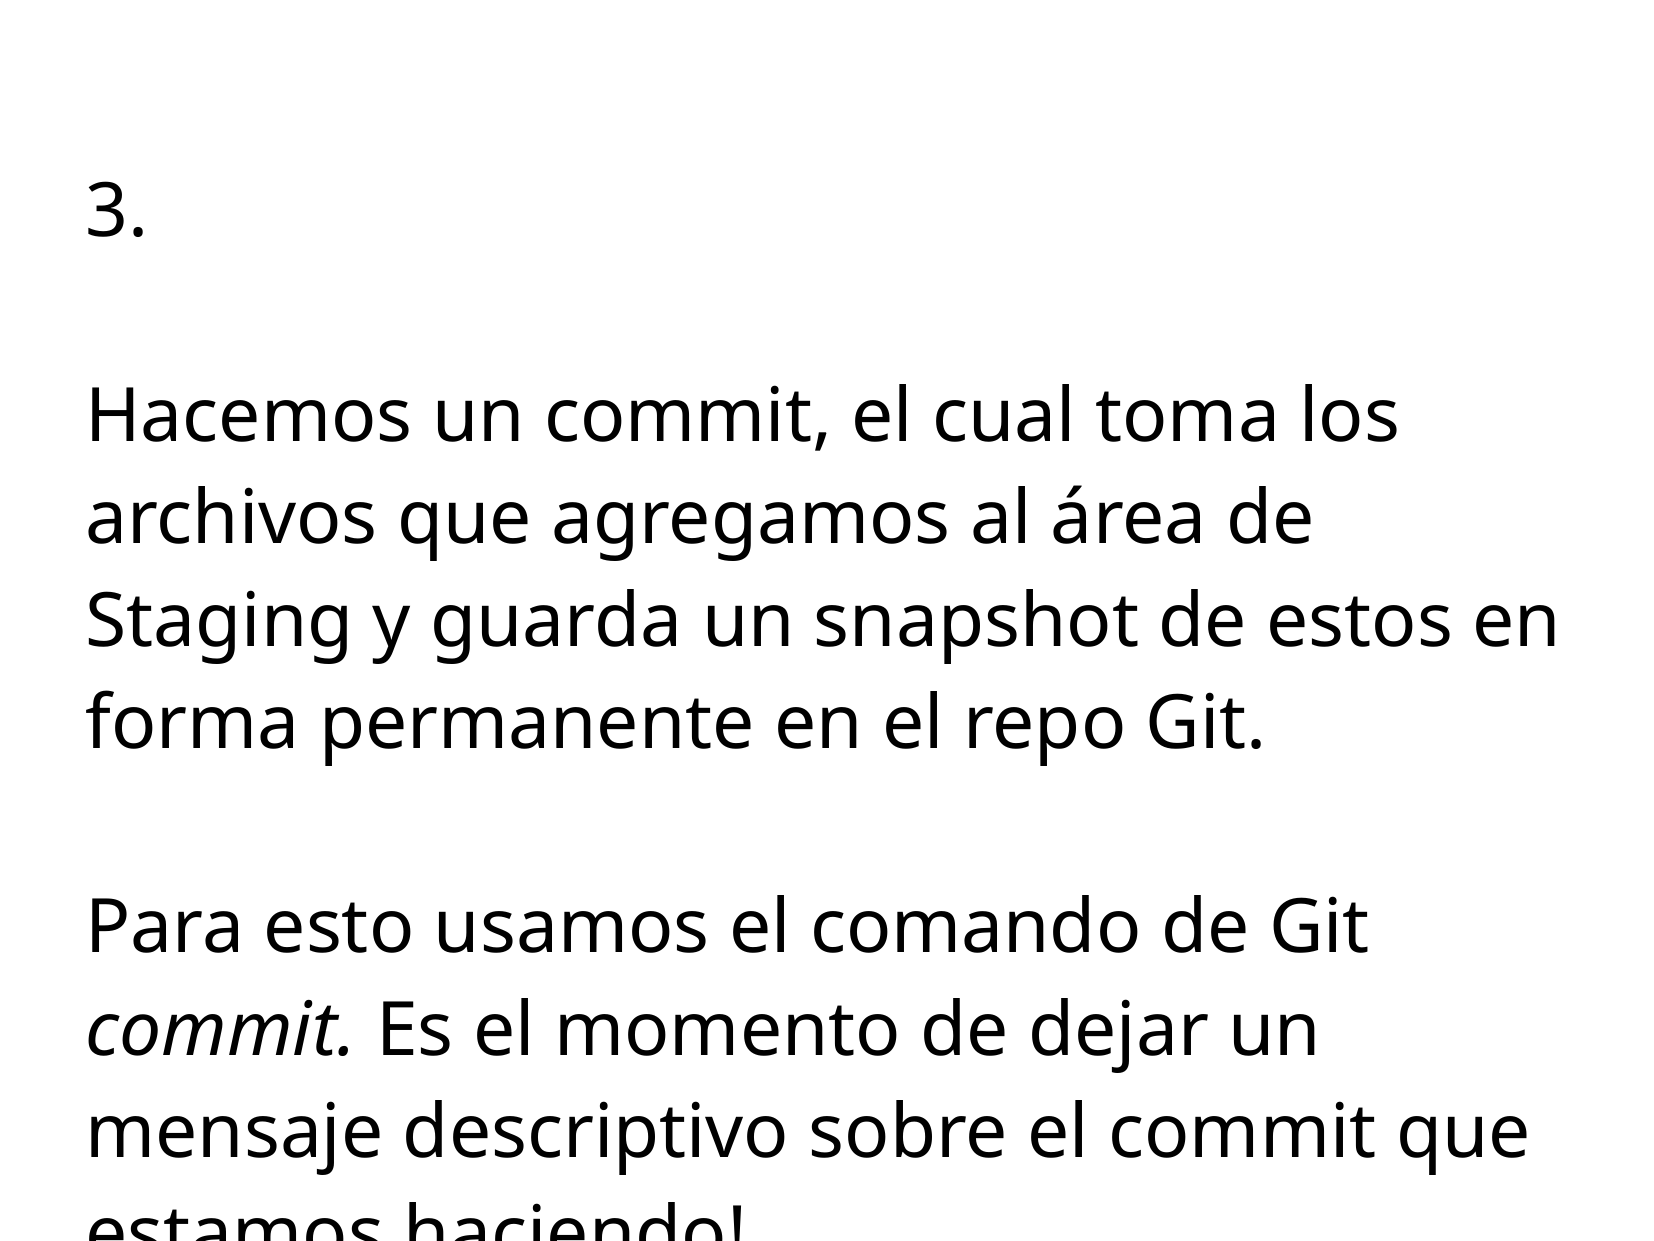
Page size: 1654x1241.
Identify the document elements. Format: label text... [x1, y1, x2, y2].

text_box 3. Hacemos un commit, el cual toma los archivos que agregamos al área de Staging y guarda un snapshot de estos en forma permanente en el repo Git. Para esto usamos el comando de Git commit. Es el momento de dejar un mensaje descriptivo sobre el commit que estamos haciendo! [70, 149, 1583, 1091]
